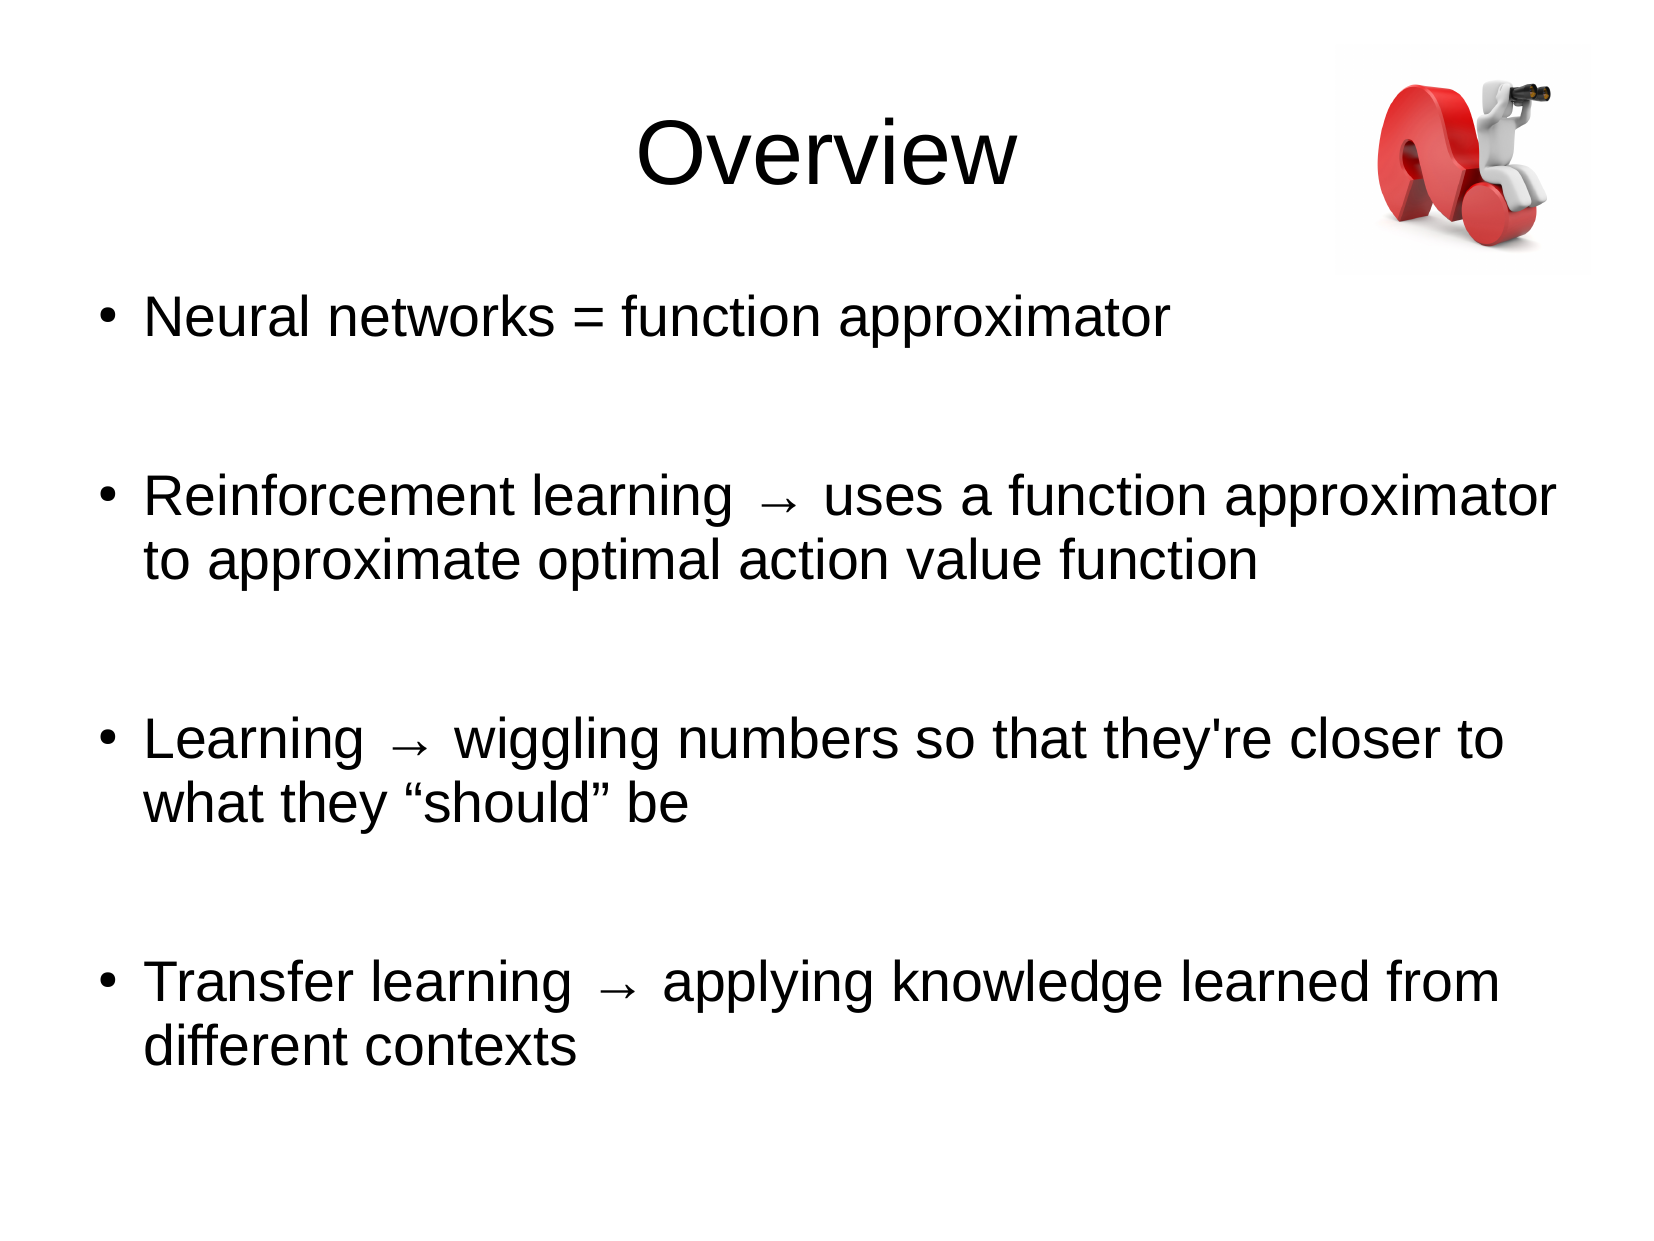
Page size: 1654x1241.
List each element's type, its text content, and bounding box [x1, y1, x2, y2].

list Neural networks = function approximator Reinforcement learning → uses a function approximator to approximate optimal action value function Learning → wiggling numbers so that they're closer to what they “should” be Transfer learning → applying knowledge learned from different contexts [82, 285, 1571, 1096]
title Overview [82, 49, 1335, 257]
picture [1335, 44, 1591, 275]
